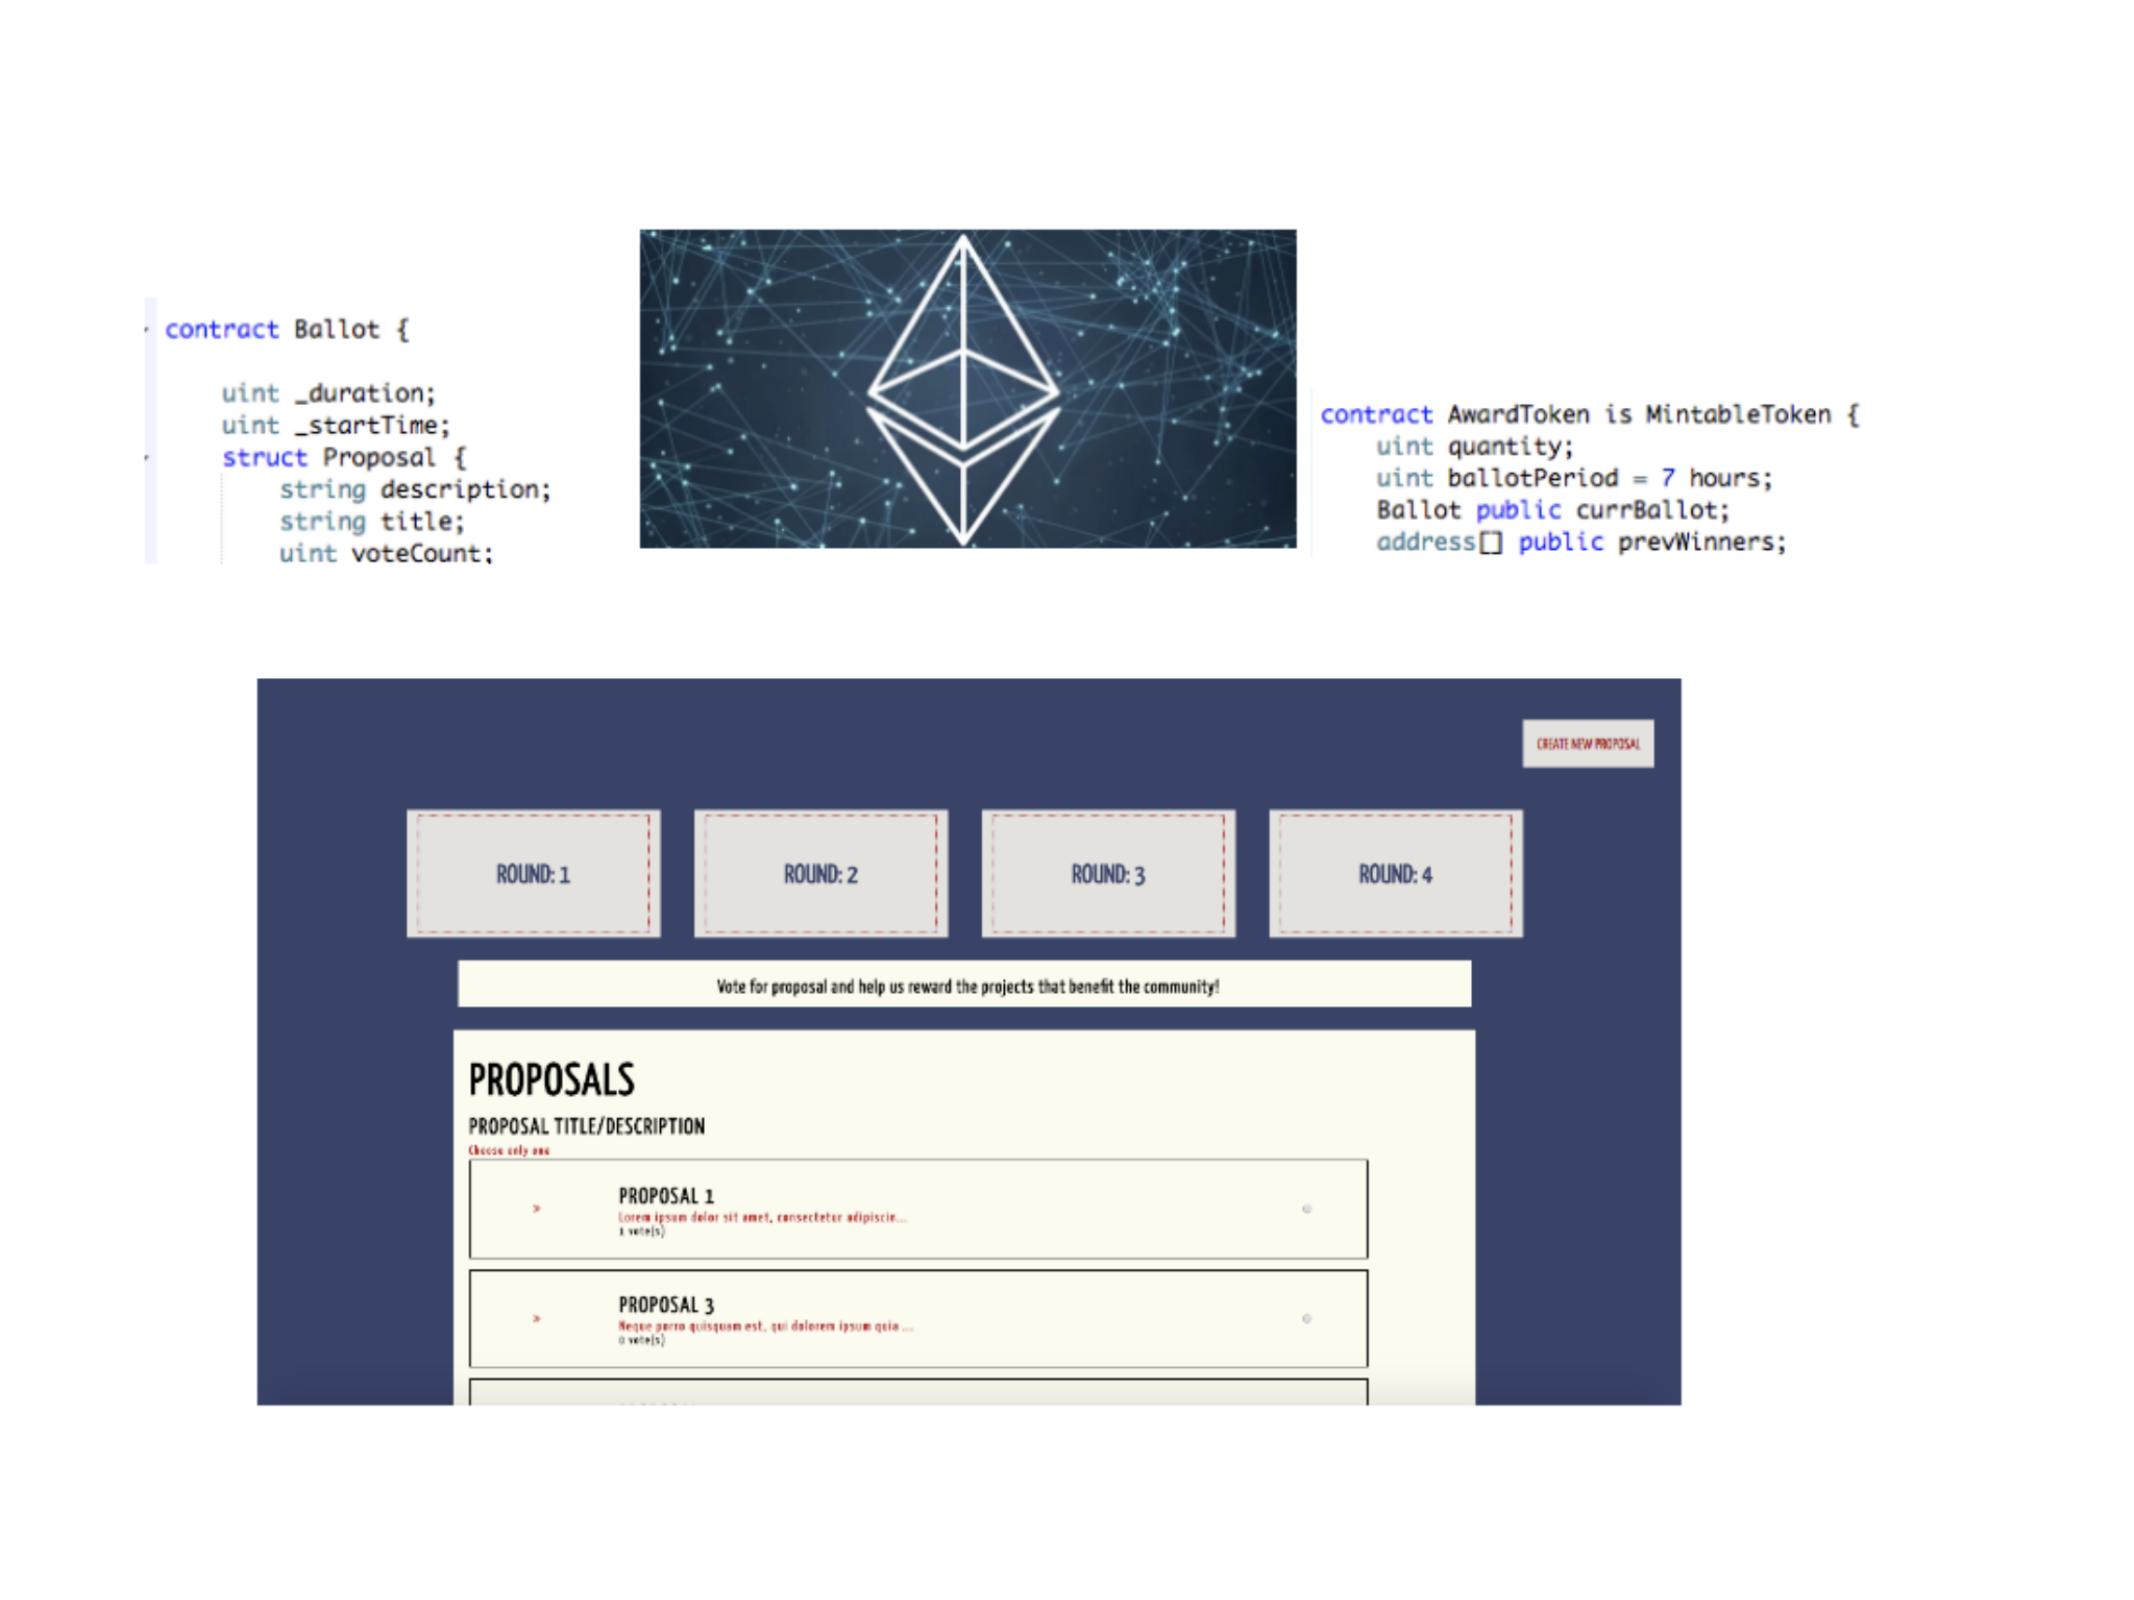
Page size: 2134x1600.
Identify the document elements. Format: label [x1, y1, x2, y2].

picture [24, 112, 2109, 1488]
